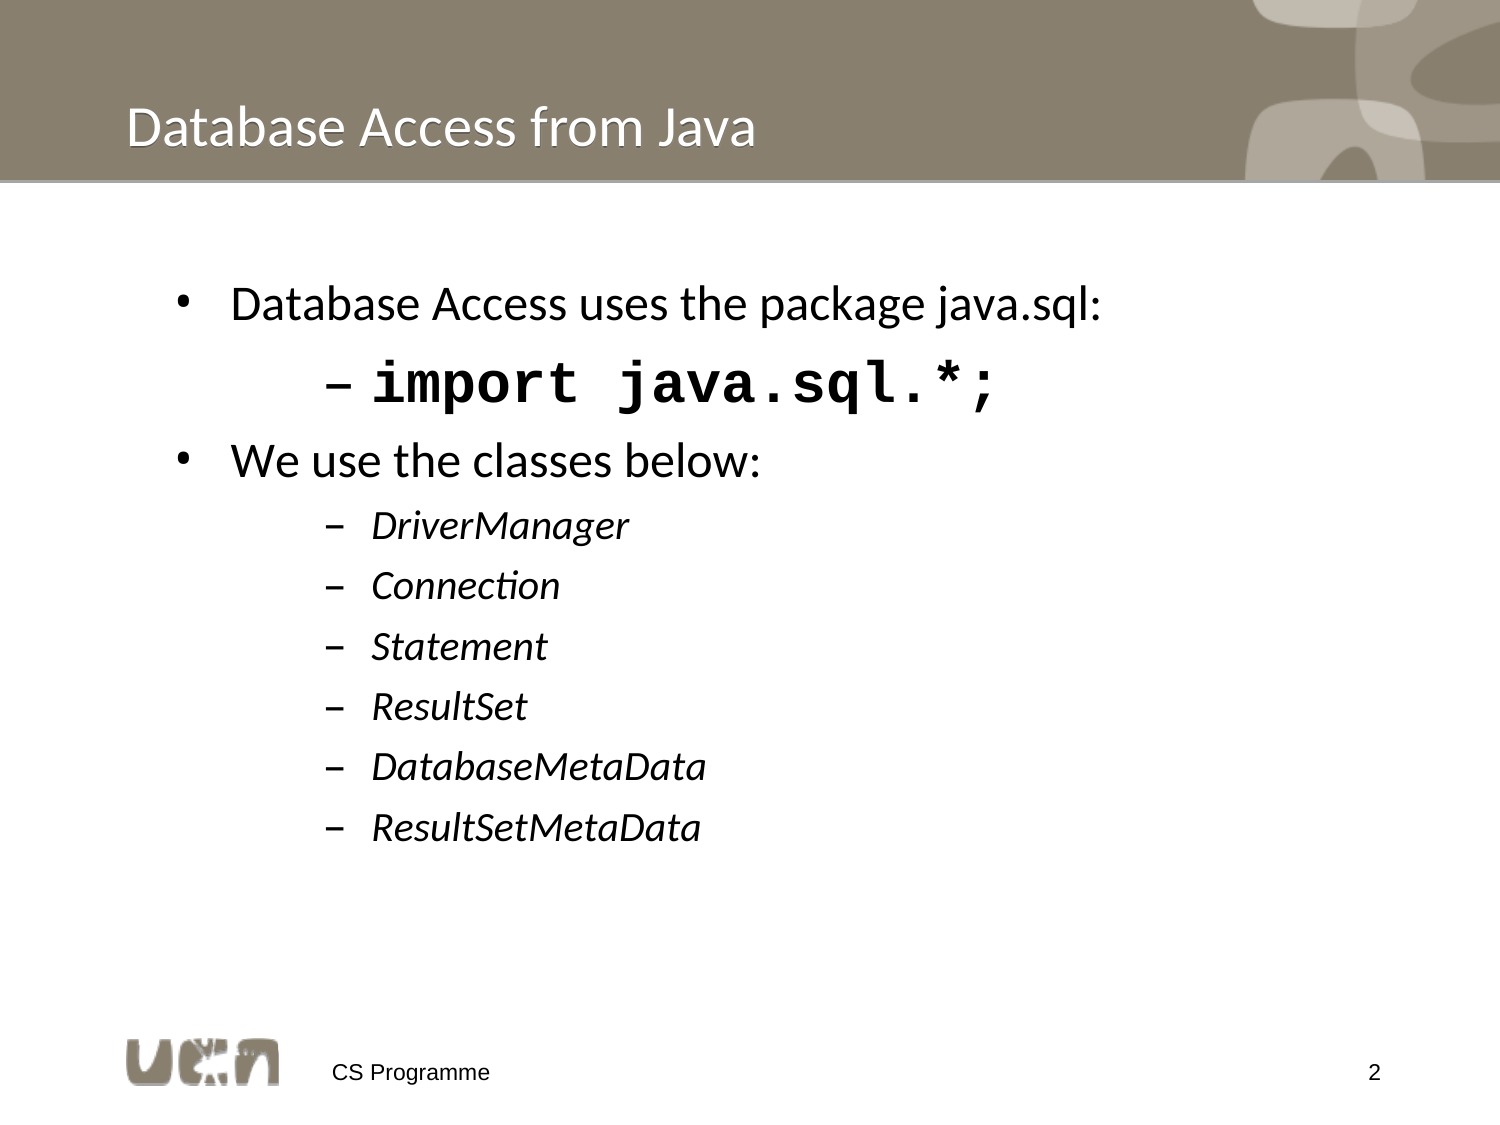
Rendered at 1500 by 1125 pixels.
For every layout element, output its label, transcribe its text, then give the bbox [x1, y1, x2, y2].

text_box <number> [1353, 1041, 1454, 1102]
text_box CS Programme [316, 1041, 1233, 1102]
title Database Access from Java [111, 48, 1385, 166]
text_box Database Access uses the package java.sql: import java.sql.*; We use the classes below: DriverManager Connection Statement ResultSet DatabaseMetaData ResultSetMetaData [159, 262, 1426, 894]
